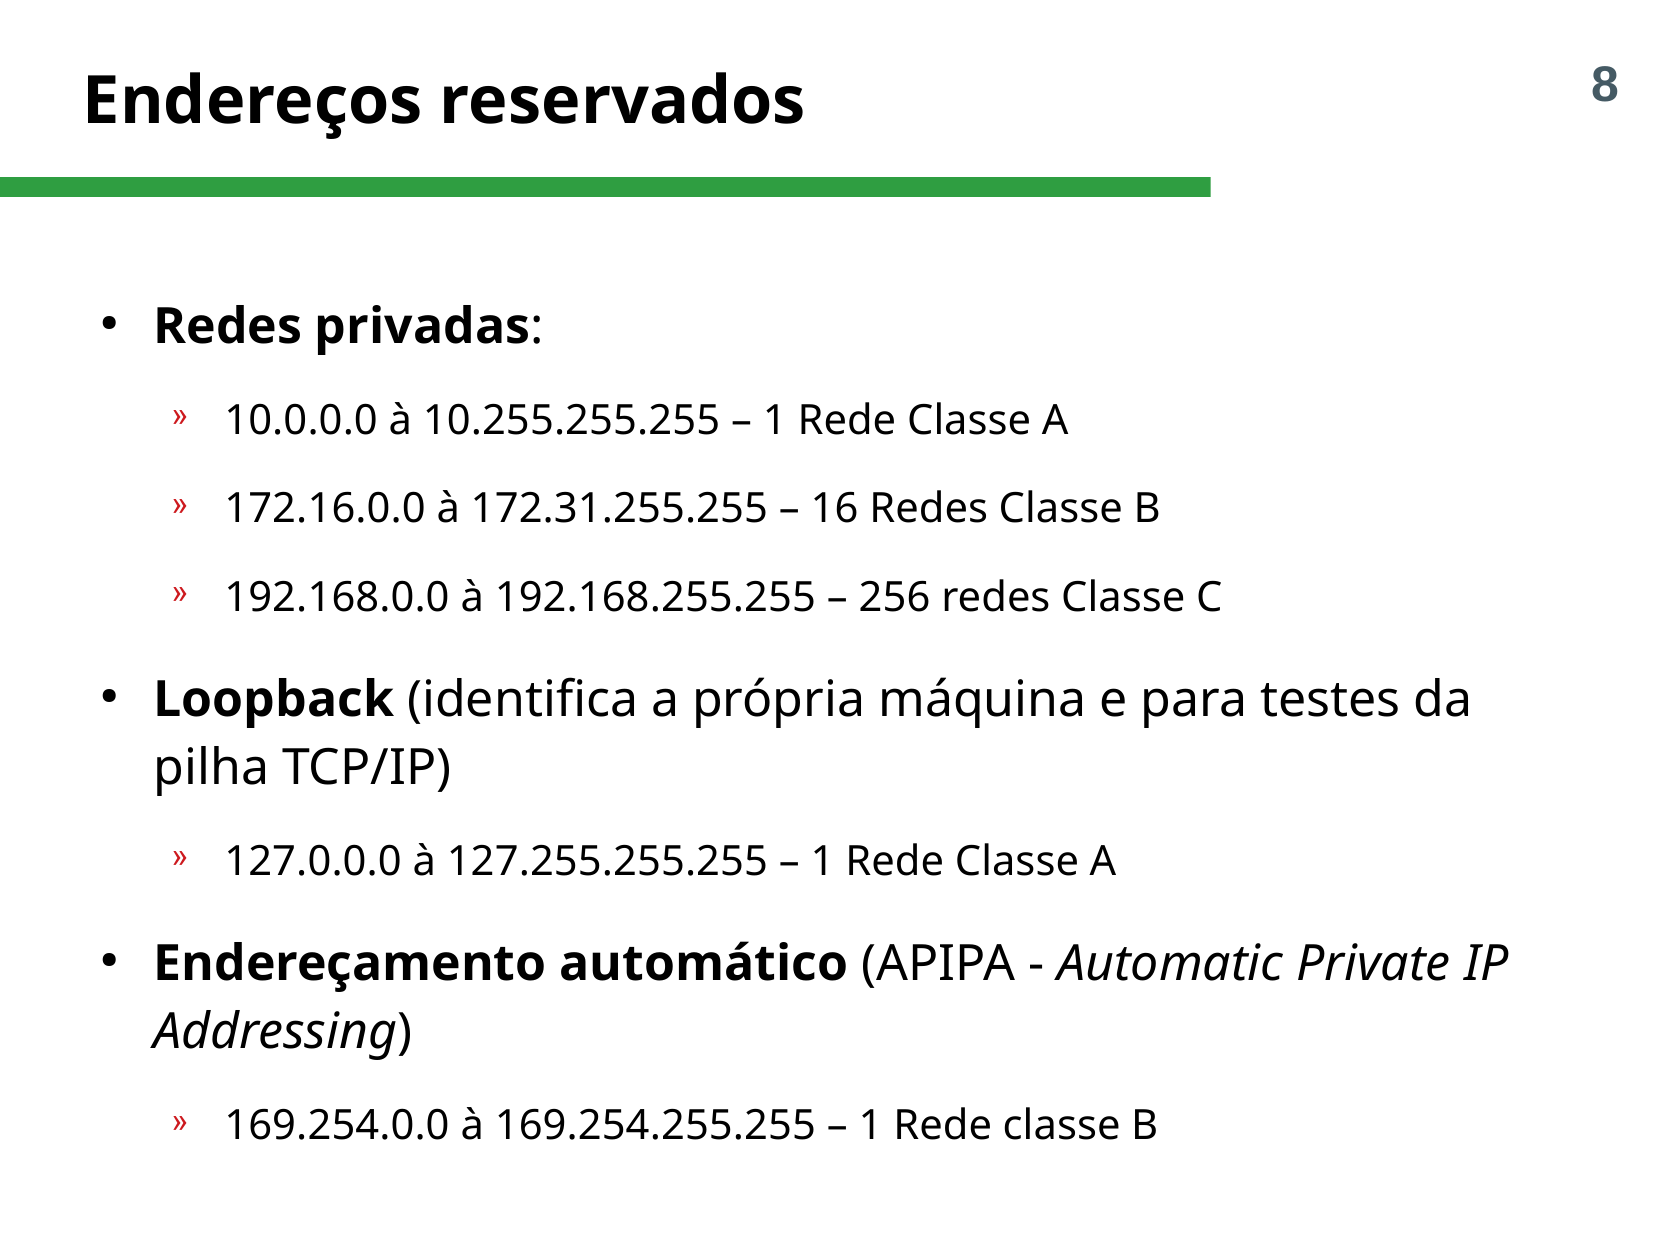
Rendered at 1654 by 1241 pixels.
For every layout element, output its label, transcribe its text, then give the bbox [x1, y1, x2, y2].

title Endereços reservados [82, 0, 1152, 202]
list Redes privadas: 10.0.0.0 à 10.255.255.255 – 1 Rede Classe A 172.16.0.0 à 172.31.255.255 – 16 Redes Classe B 192.168.0.0 à 192.168.255.255 – 256 redes Classe C Loopback (identifica a própria máquina e para testes da pilha TCP/IP) 127.0.0.0 à 127.255.255.255 – 1 Rede Classe A Endereçamento automático (APIPA - Automatic Private IP Addressing) 169.254.0.0 à 169.254.255.255 – 1 Rede classe B [82, 290, 1571, 1211]
